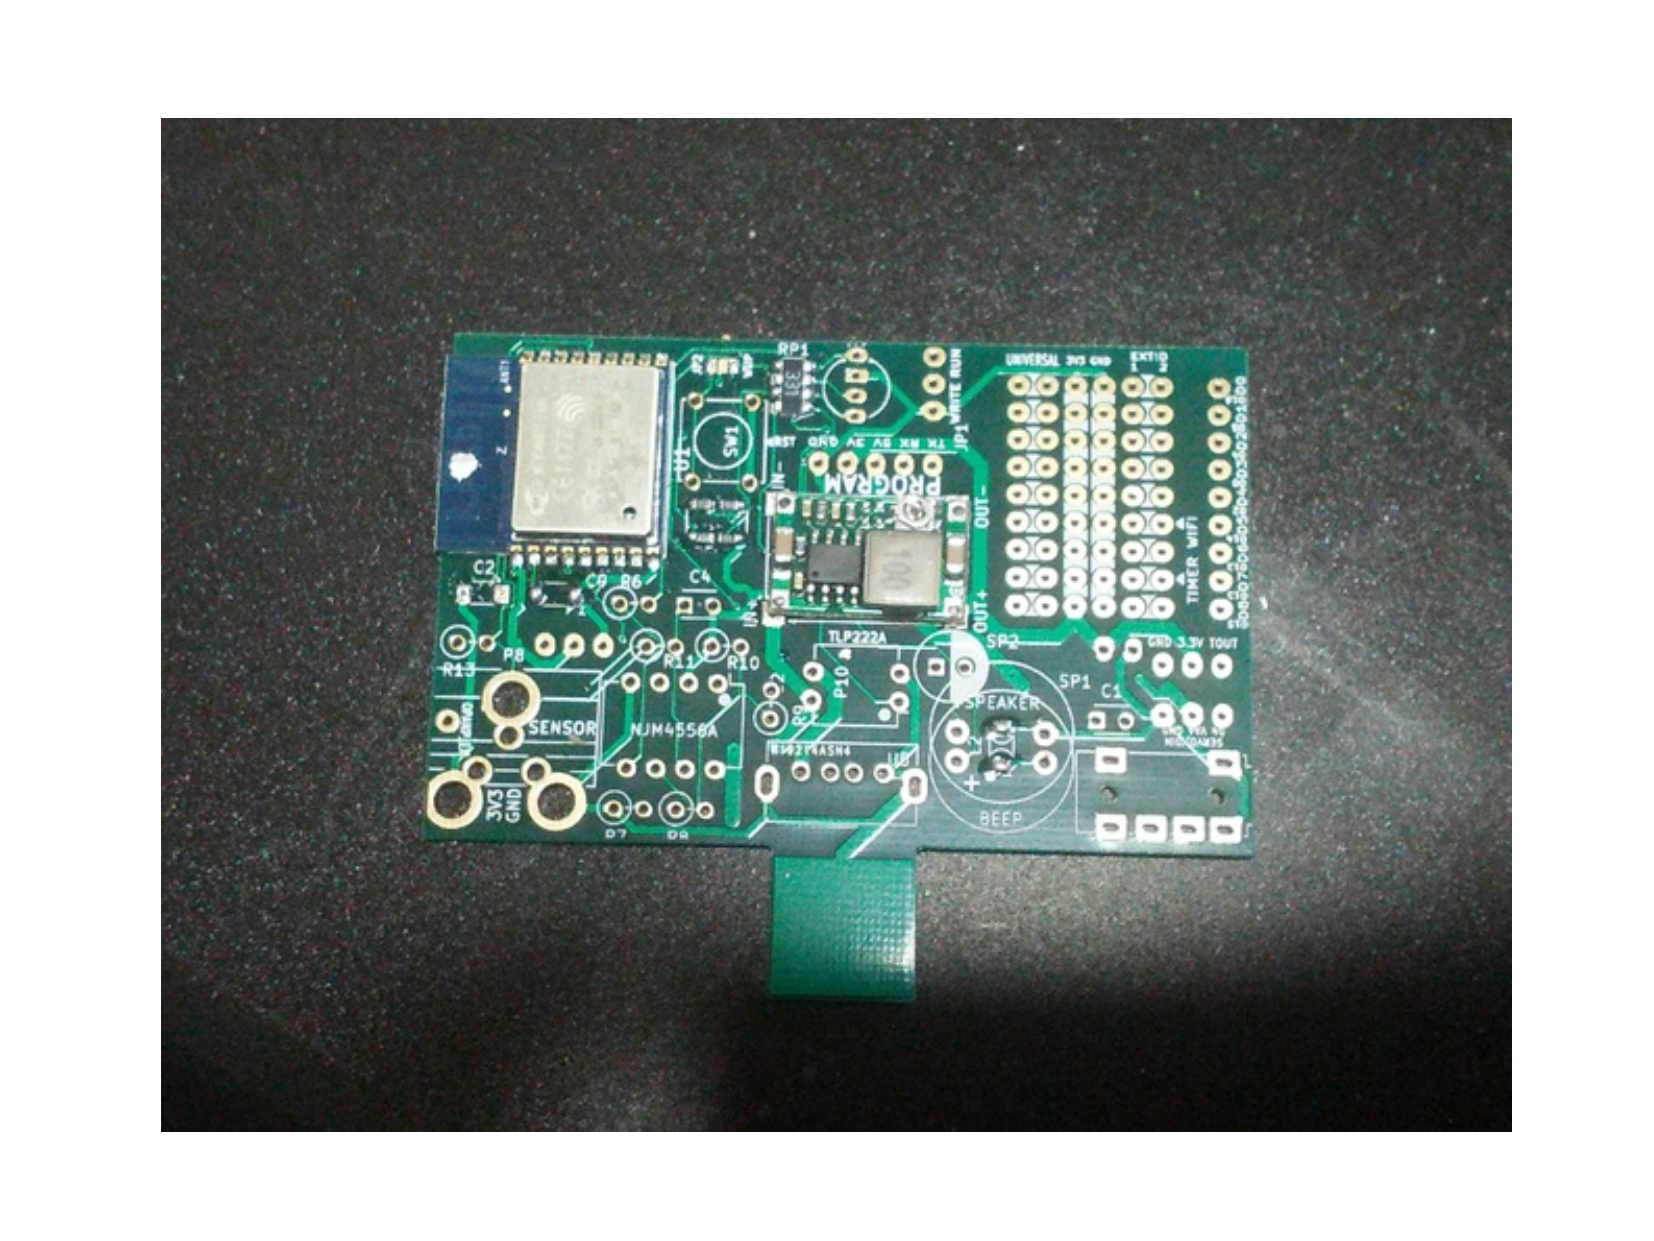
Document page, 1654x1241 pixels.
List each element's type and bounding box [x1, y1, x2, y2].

picture [161, 118, 1512, 1132]
